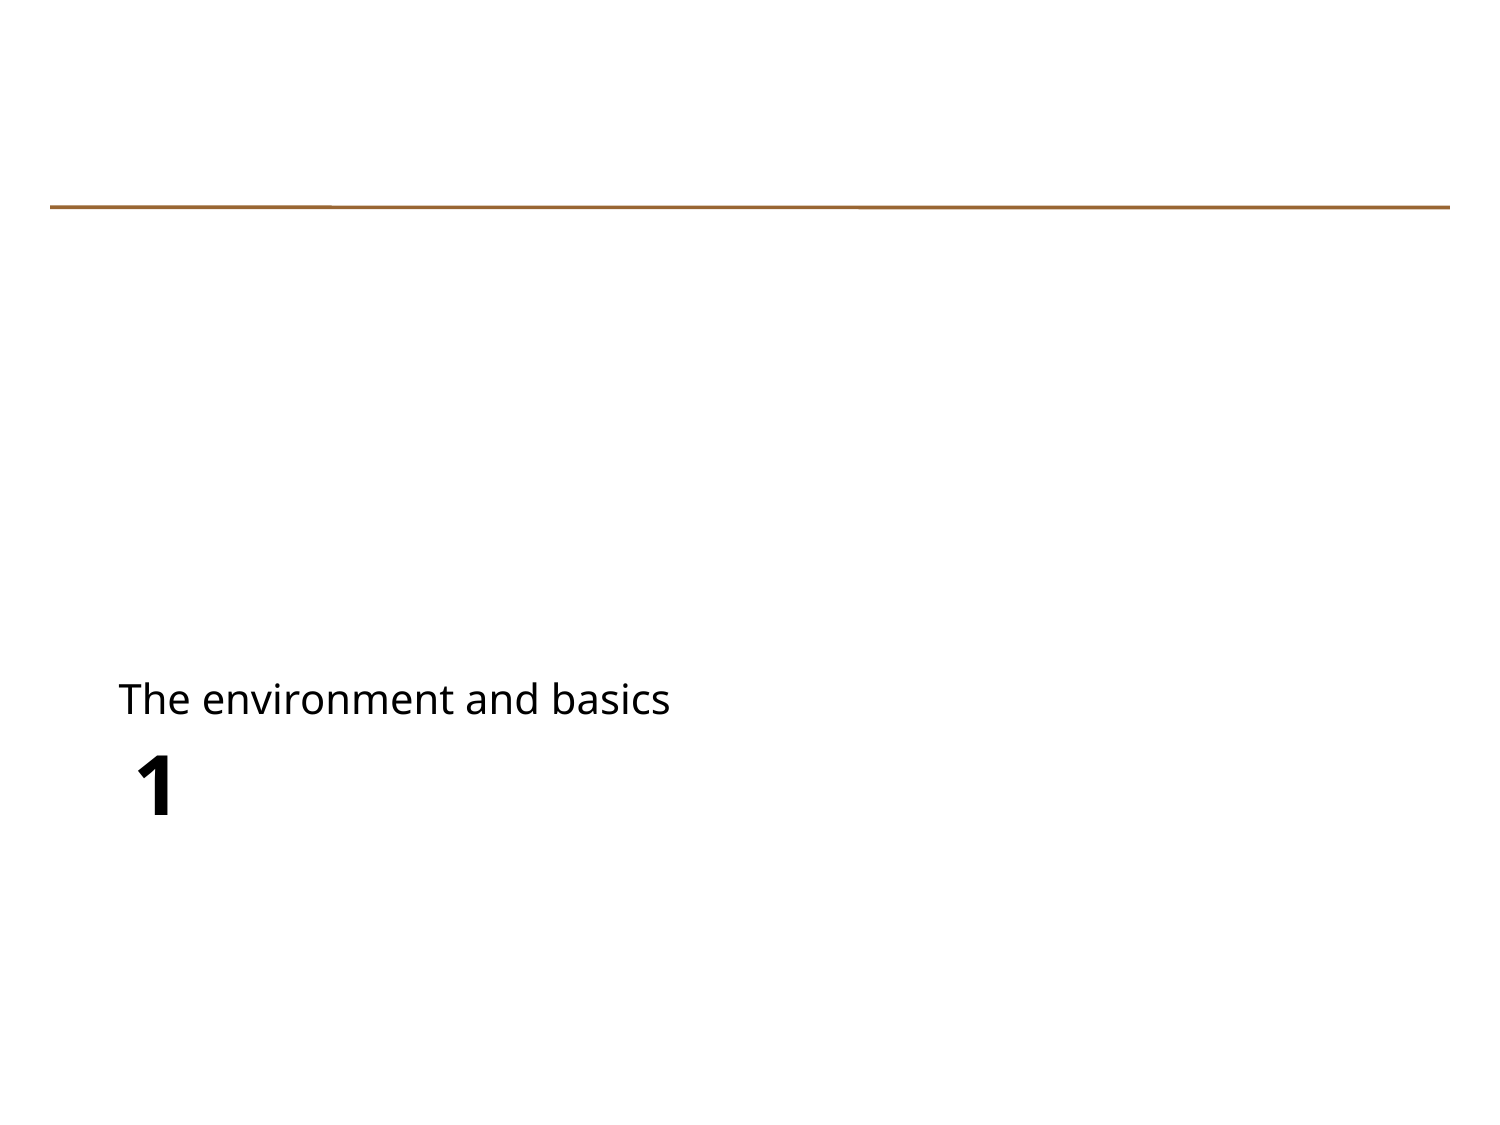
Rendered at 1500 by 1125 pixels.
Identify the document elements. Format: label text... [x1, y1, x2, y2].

text_box The environment and basics [118, 476, 1394, 723]
text_box 1 [118, 723, 1394, 947]
